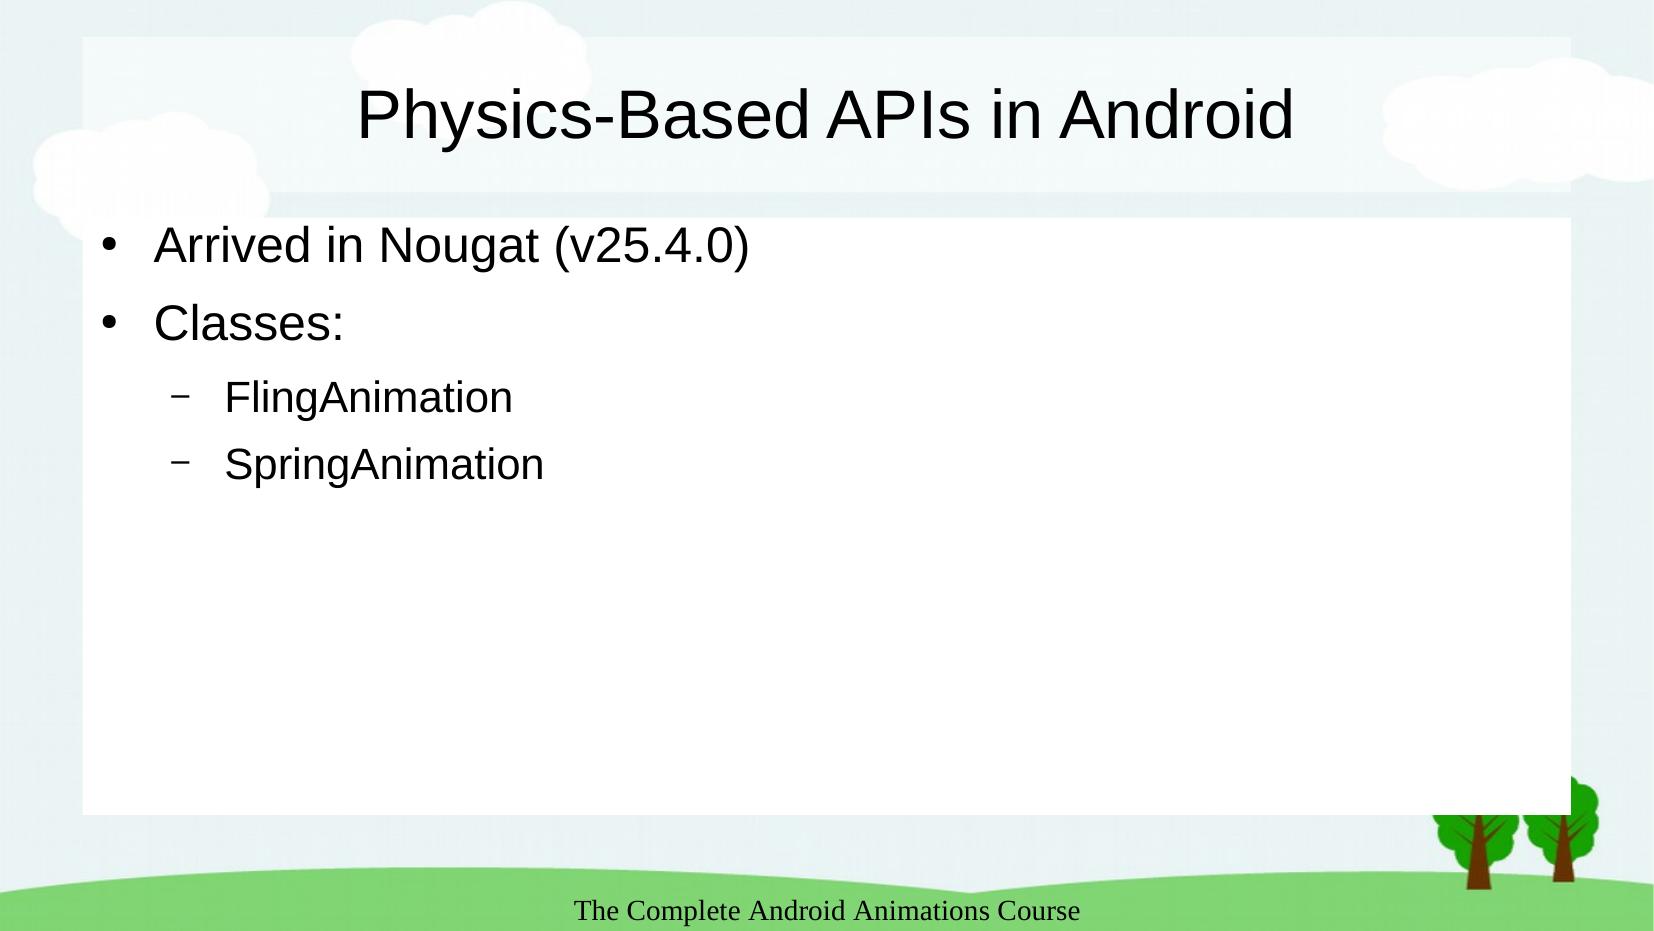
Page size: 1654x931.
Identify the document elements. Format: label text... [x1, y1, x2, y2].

list Arrived in Nougat (v25.4.0) Classes: FlingAnimation SpringAnimation [82, 217, 1571, 815]
title Physics-Based APIs in Android [82, 37, 1571, 193]
picture [0, 0, 1654, 931]
